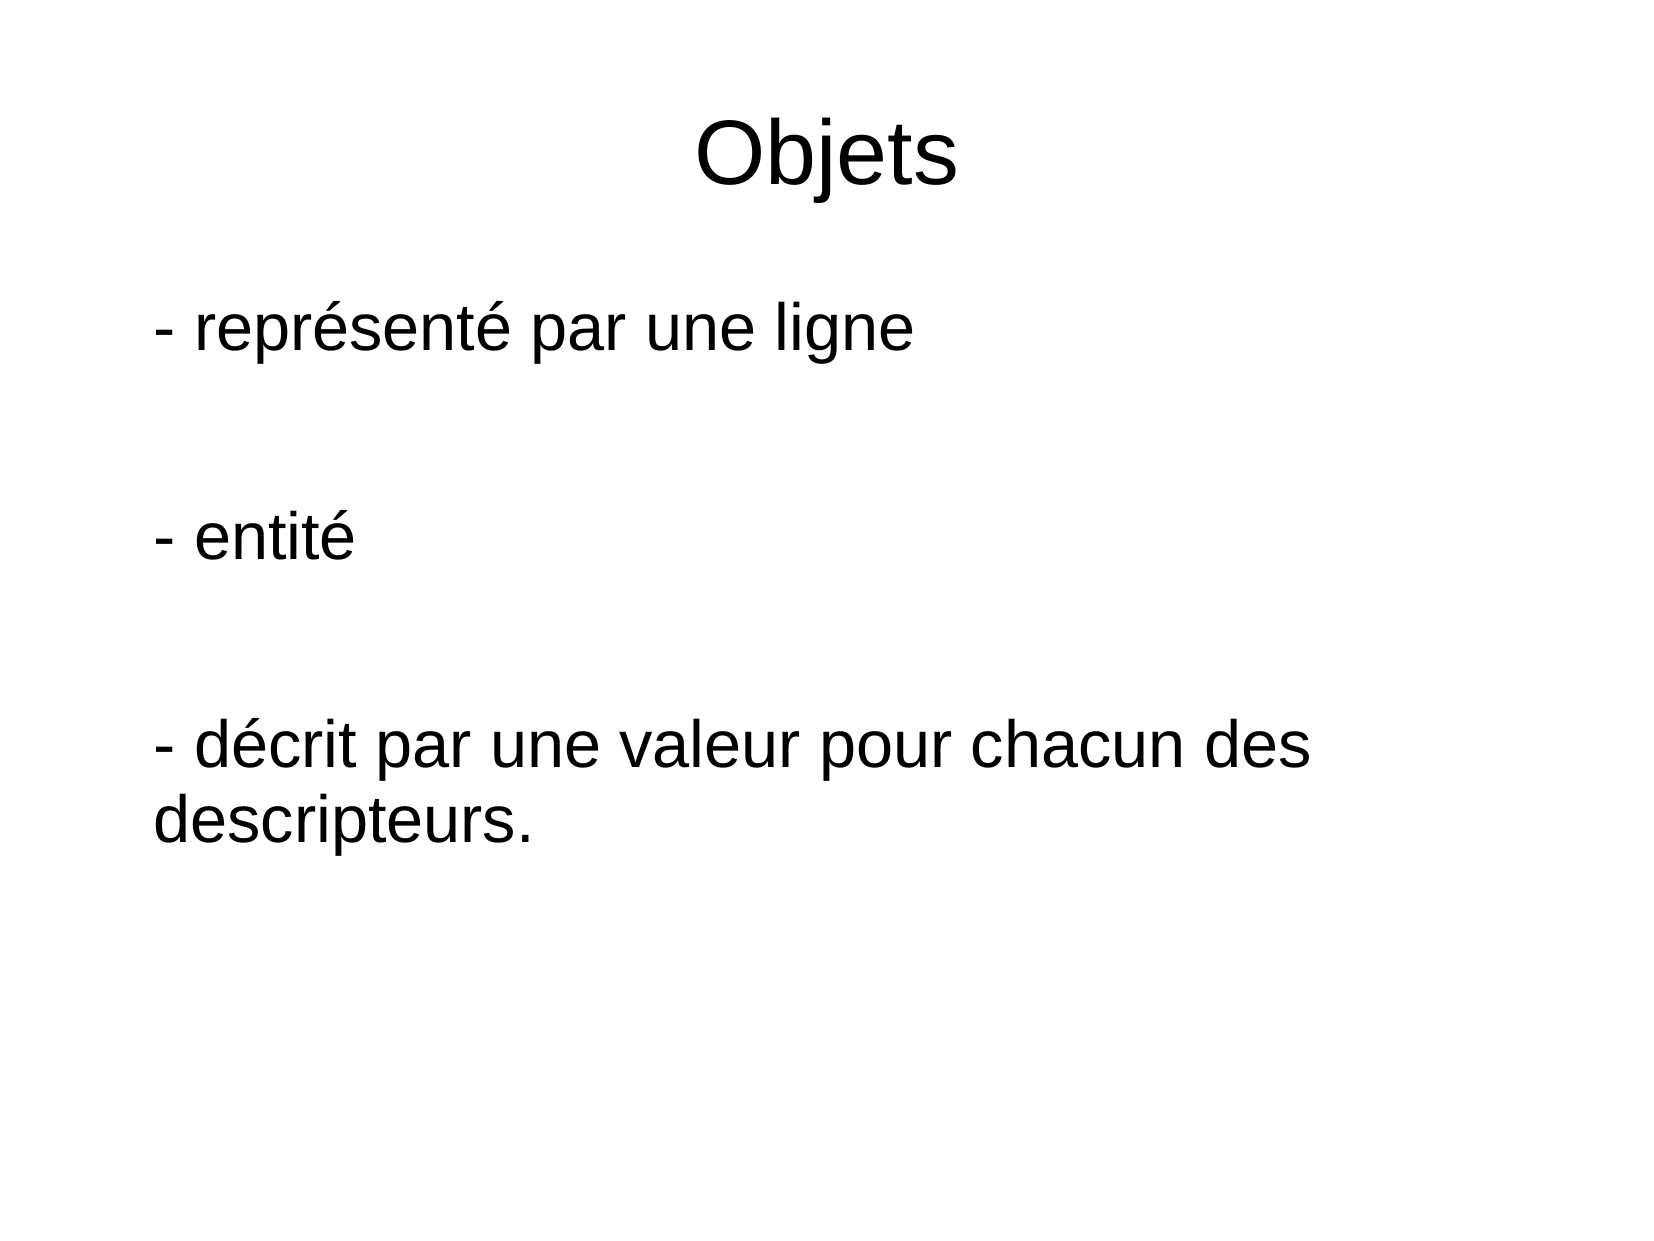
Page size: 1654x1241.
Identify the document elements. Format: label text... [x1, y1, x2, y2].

title Objets [82, 49, 1571, 257]
list - représenté par une ligne - entité - décrit par une valeur pour chacun des descripteurs. [82, 290, 1571, 1109]
